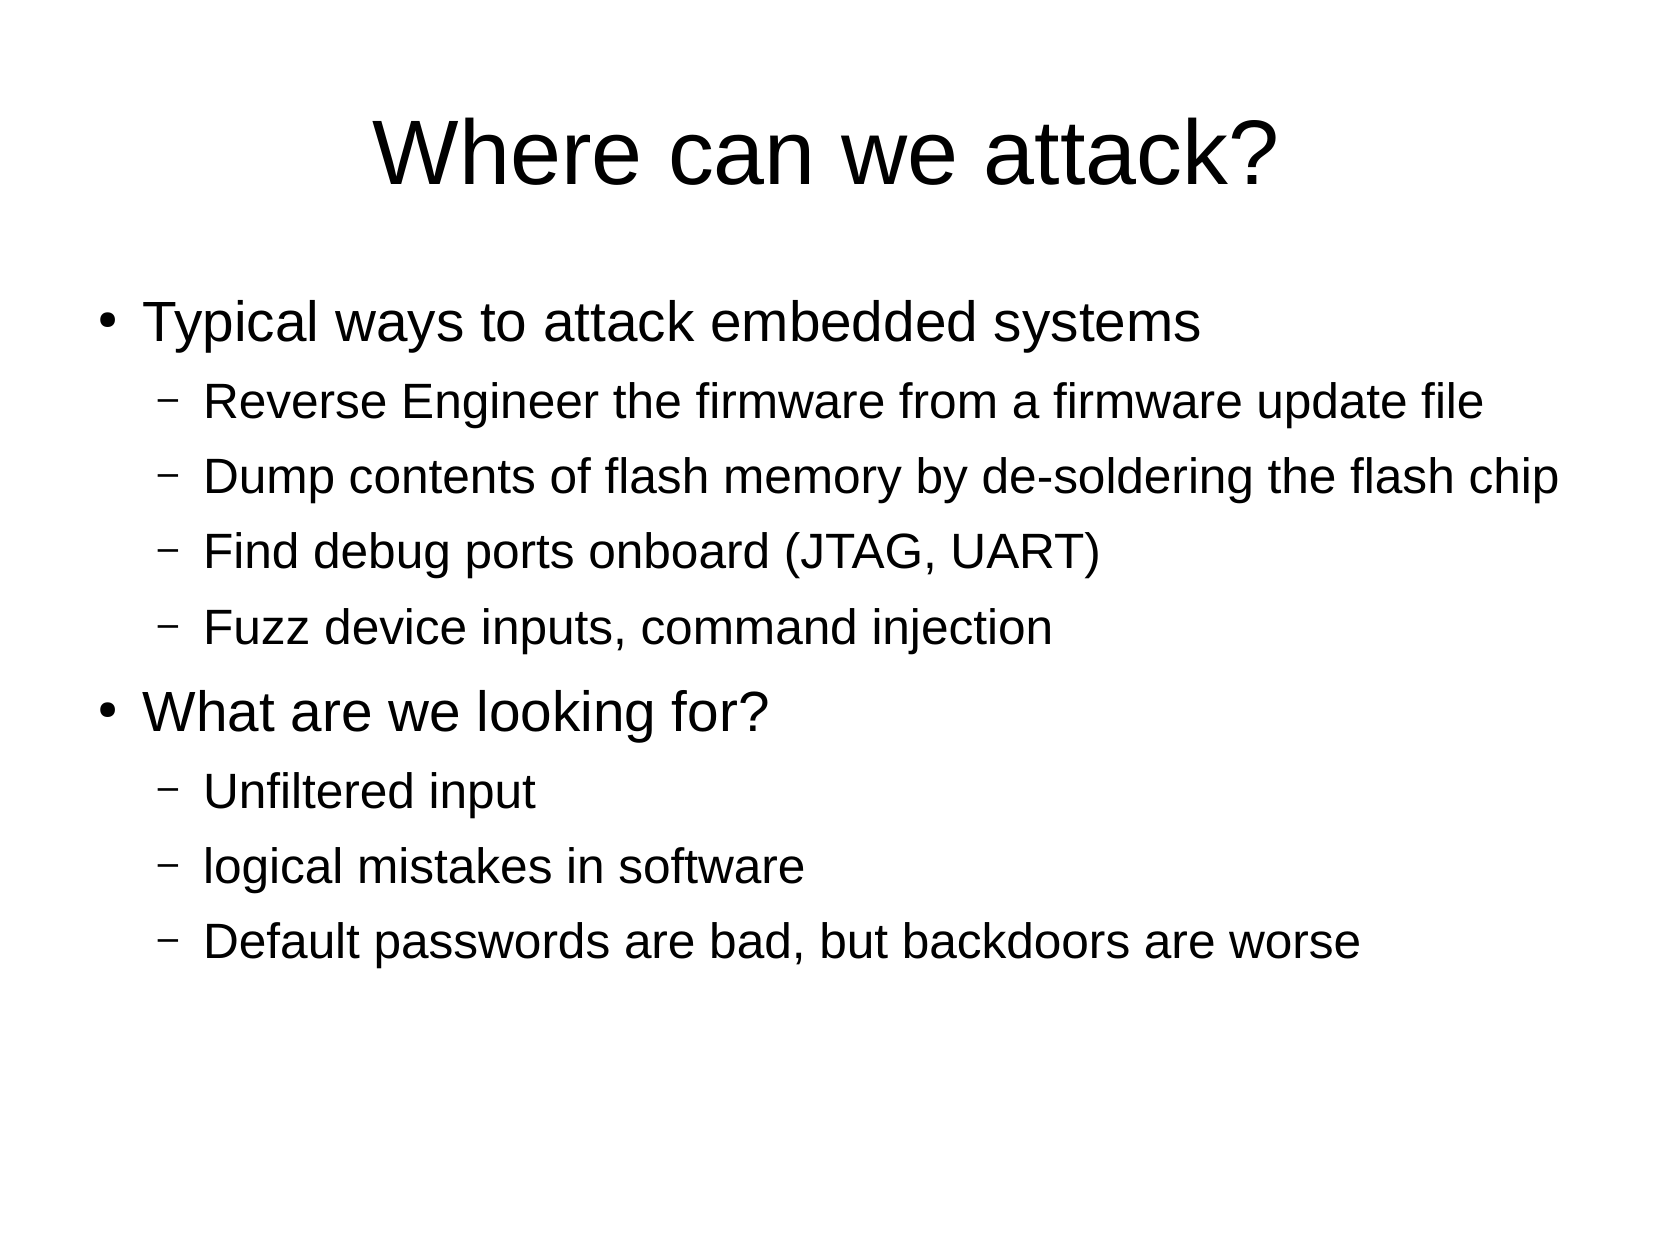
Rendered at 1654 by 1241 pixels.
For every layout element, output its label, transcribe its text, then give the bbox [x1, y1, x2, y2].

list Typical ways to attack embedded systems Reverse Engineer the firmware from a firmware update file Dump contents of flash memory by de-soldering the flash chip Find debug ports onboard (JTAG, UART) Fuzz device inputs, command injection What are we looking for? Unfiltered input logical mistakes in software Default passwords are bad, but backdoors are worse [82, 290, 1571, 1010]
title Where can we attack? [82, 49, 1571, 257]
